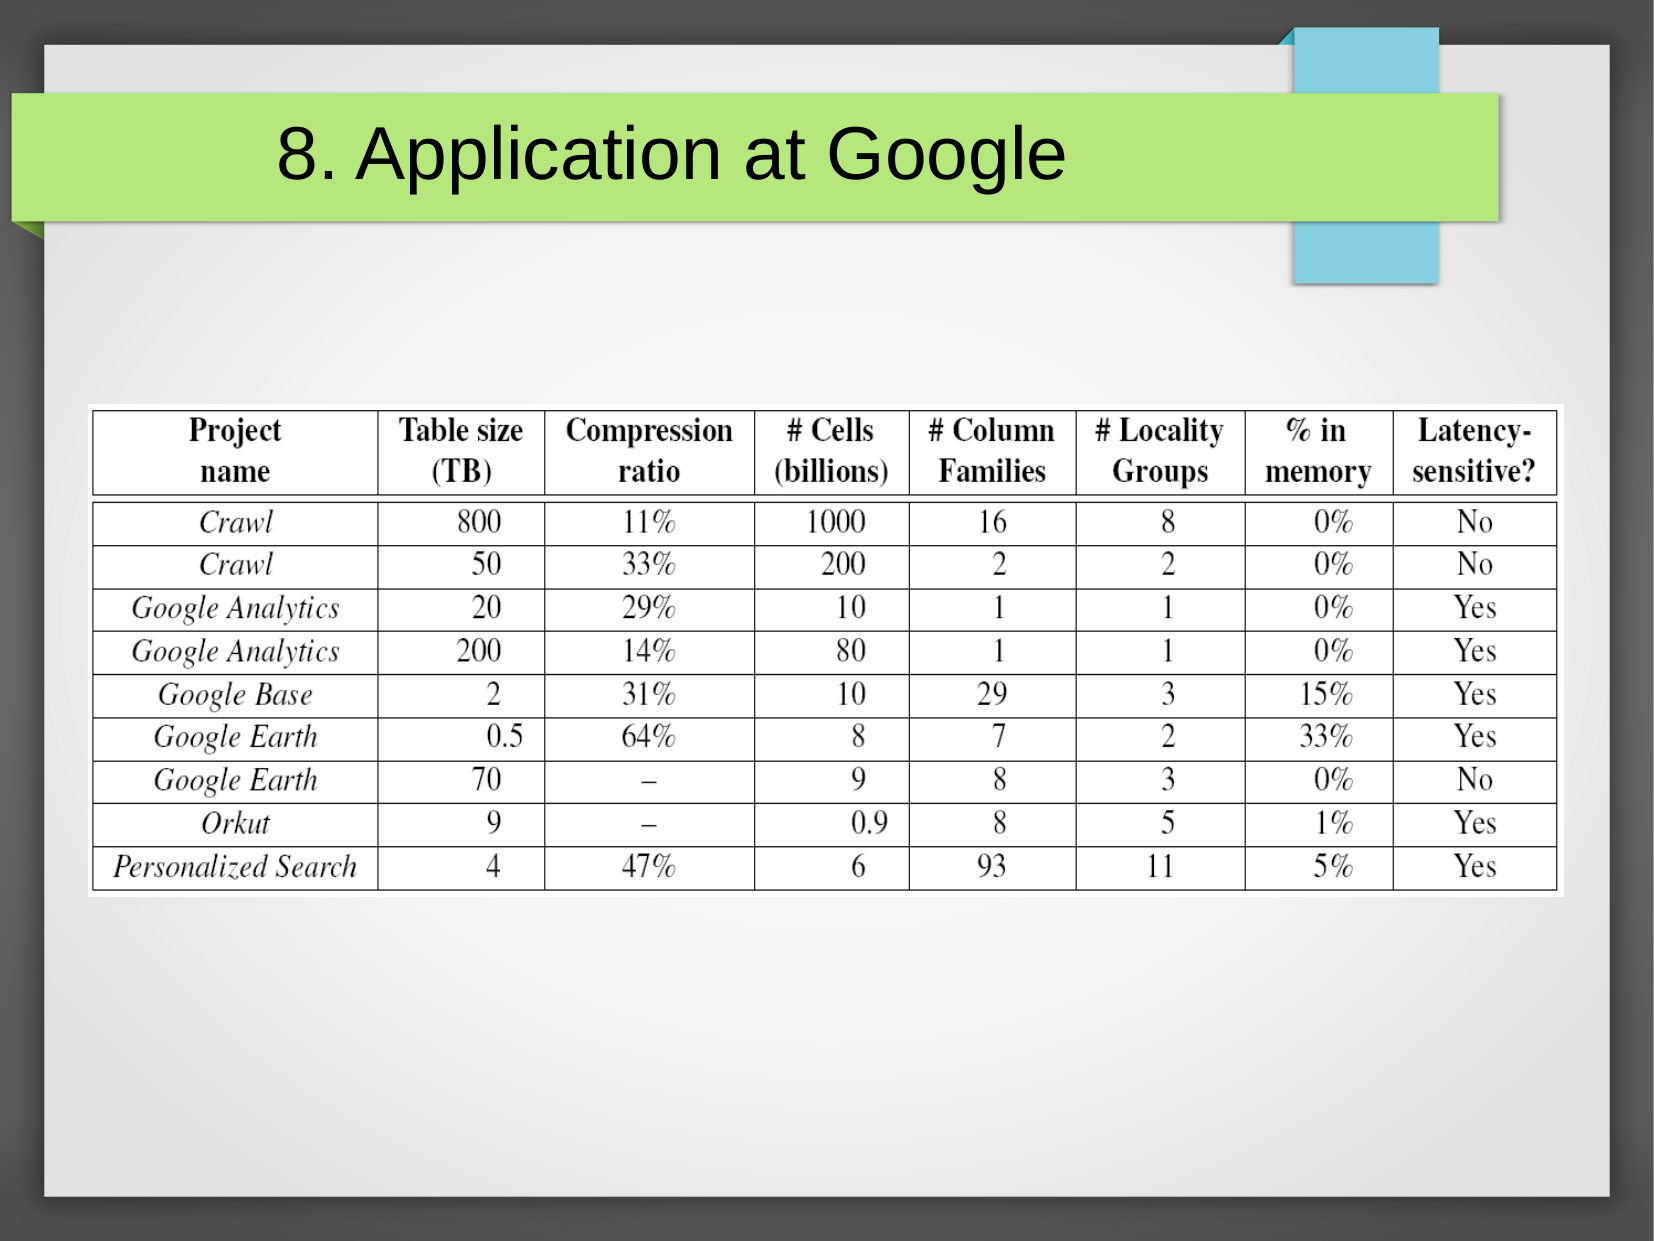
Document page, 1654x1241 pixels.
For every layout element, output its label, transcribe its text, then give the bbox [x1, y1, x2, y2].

title 8. Application at Google [82, 94, 1264, 213]
picture [0, 0, 1654, 1241]
